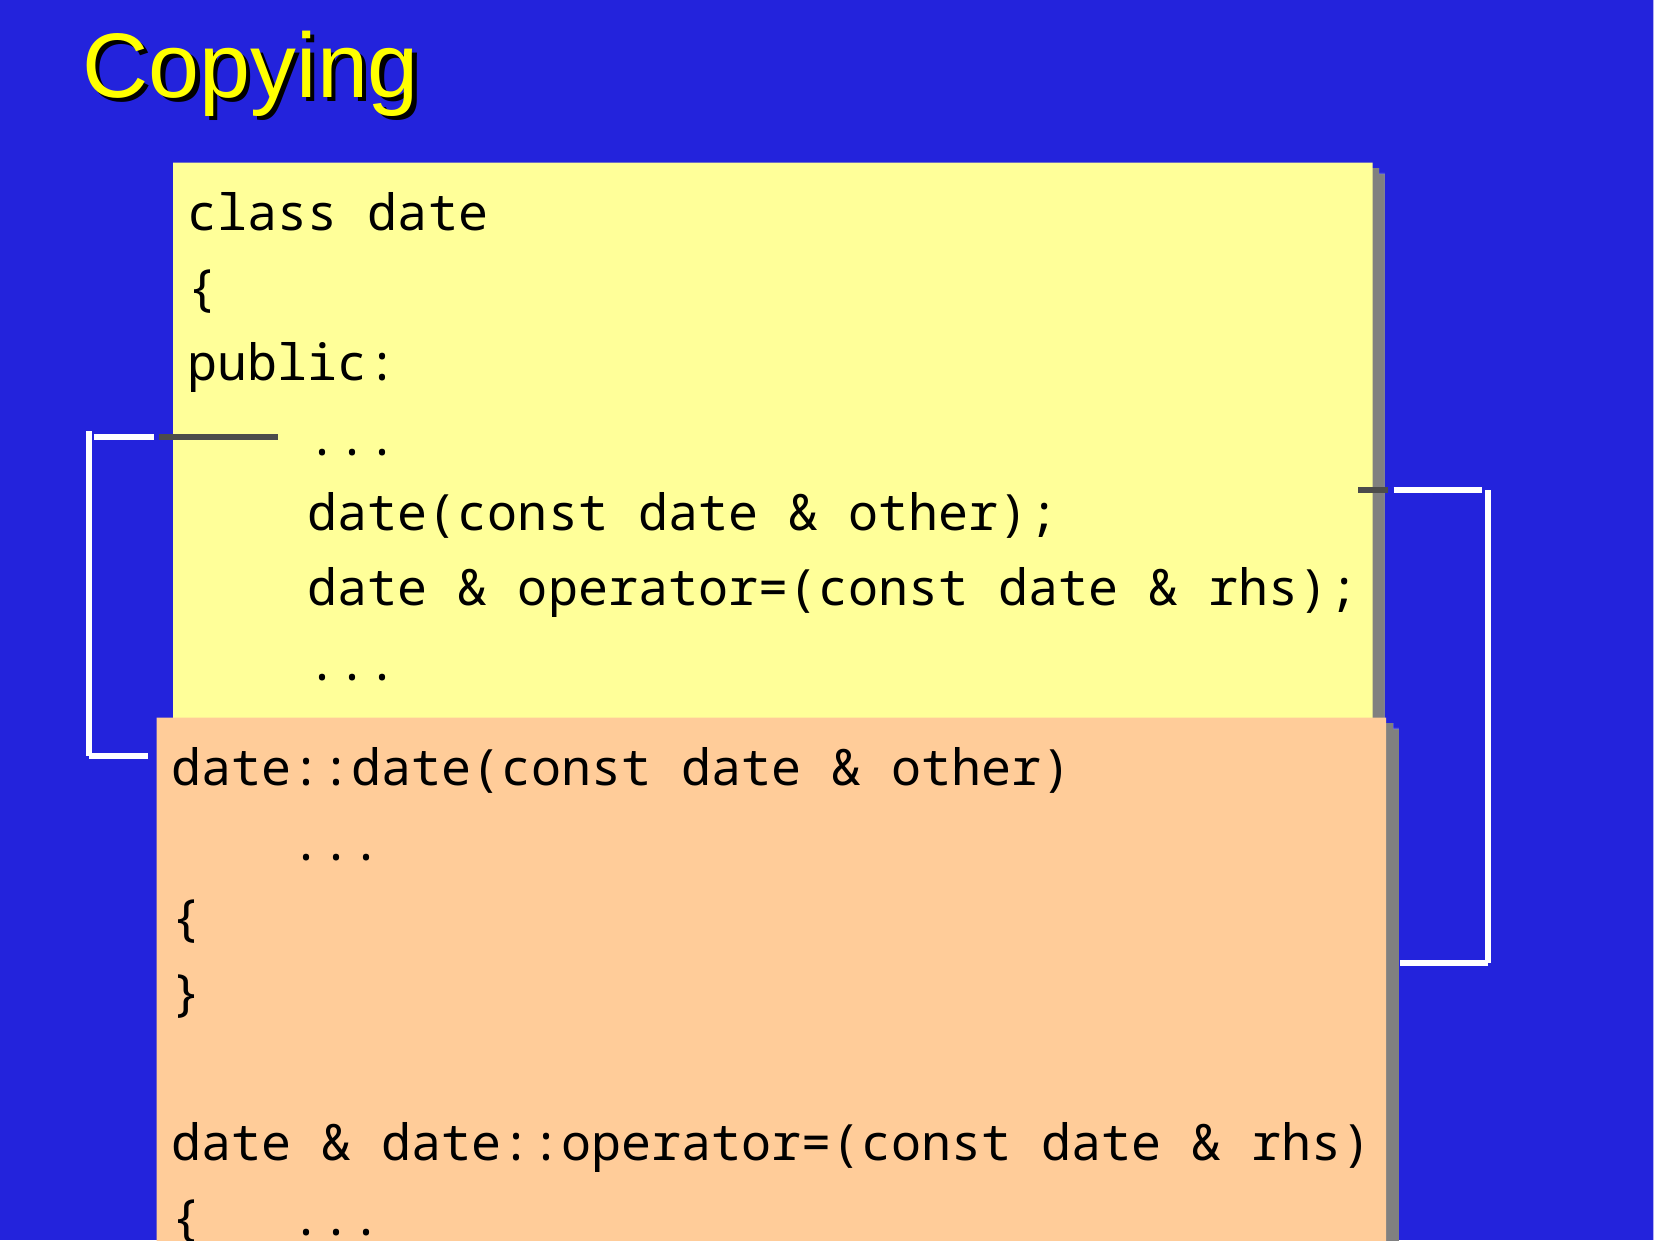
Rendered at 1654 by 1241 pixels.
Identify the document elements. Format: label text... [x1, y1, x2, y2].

text_box date::date(const date & other) ... { } date & date::operator=(const date & rhs) { ... } [156, 717, 1387, 1241]
title Copying [82, 2, 1571, 130]
text_box class date { public: ... date(const date & other); date & operator=(const date & rhs); ... }; [173, 162, 1373, 717]
